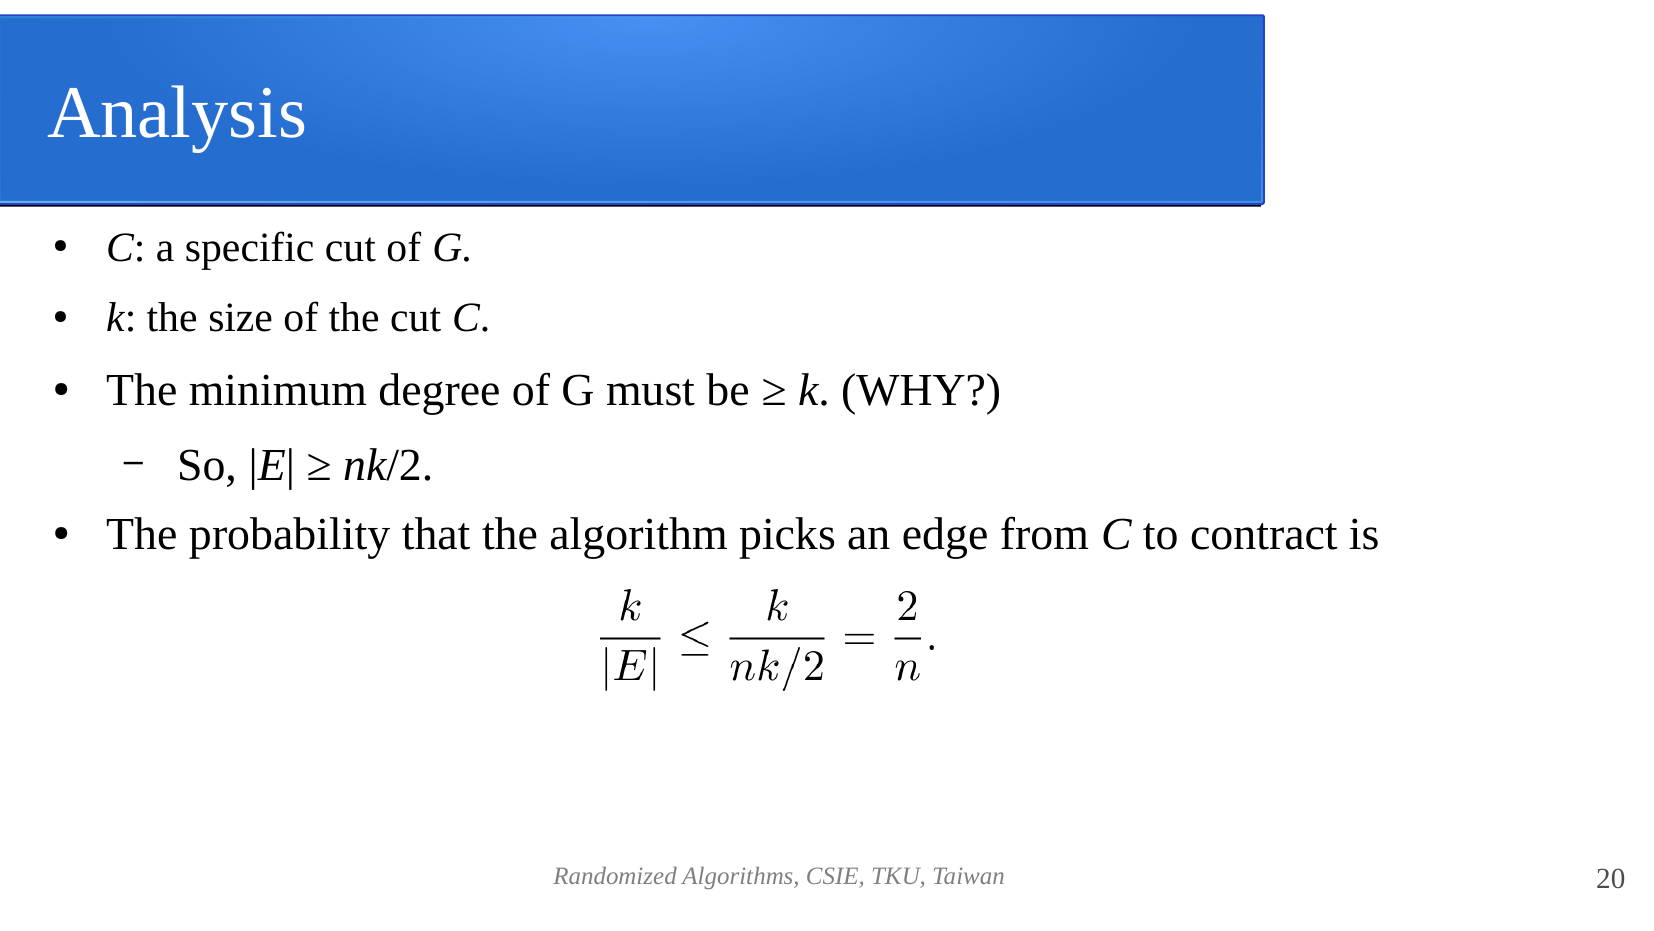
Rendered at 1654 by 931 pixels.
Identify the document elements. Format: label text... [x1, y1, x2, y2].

title Analysis [47, 35, 1199, 189]
picture [600, 589, 934, 691]
list C: a specific cut of G. k: the size of the cut C. The minimum degree of G must be ≥ k. (WHY?) So, |E| ≥ nk/2. The probability that the algorithm picks an edge from C to contract is [35, 224, 1524, 764]
